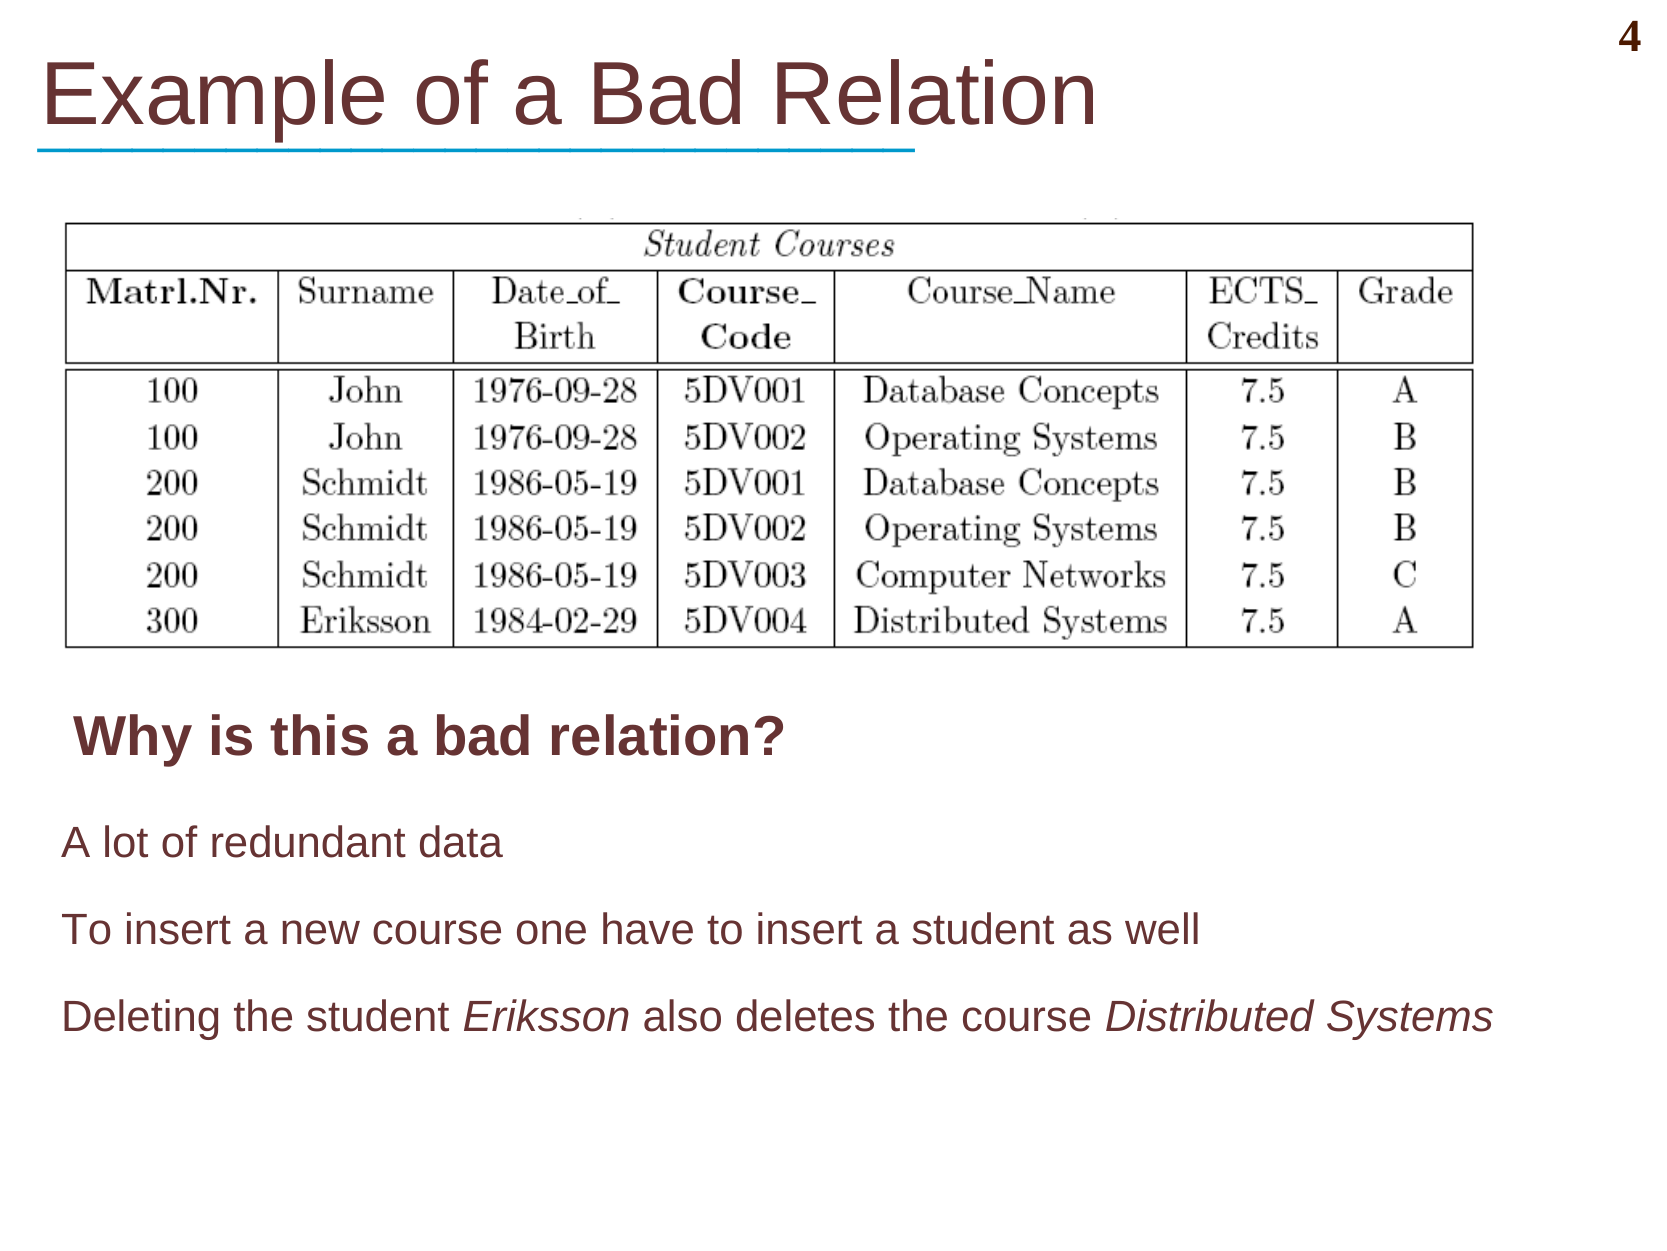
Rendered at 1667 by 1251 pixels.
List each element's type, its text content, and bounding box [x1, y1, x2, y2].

list Why is this a bad relation? A lot of redundant data To insert a new course one have to insert a student as well Deleting the student Eriksson also deletes the course Distributed Systems [42, 708, 1667, 1211]
title Example of a Bad Relation [40, 50, 1627, 201]
text_box ____________________________ [38, 95, 940, 154]
picture [59, 218, 1477, 650]
